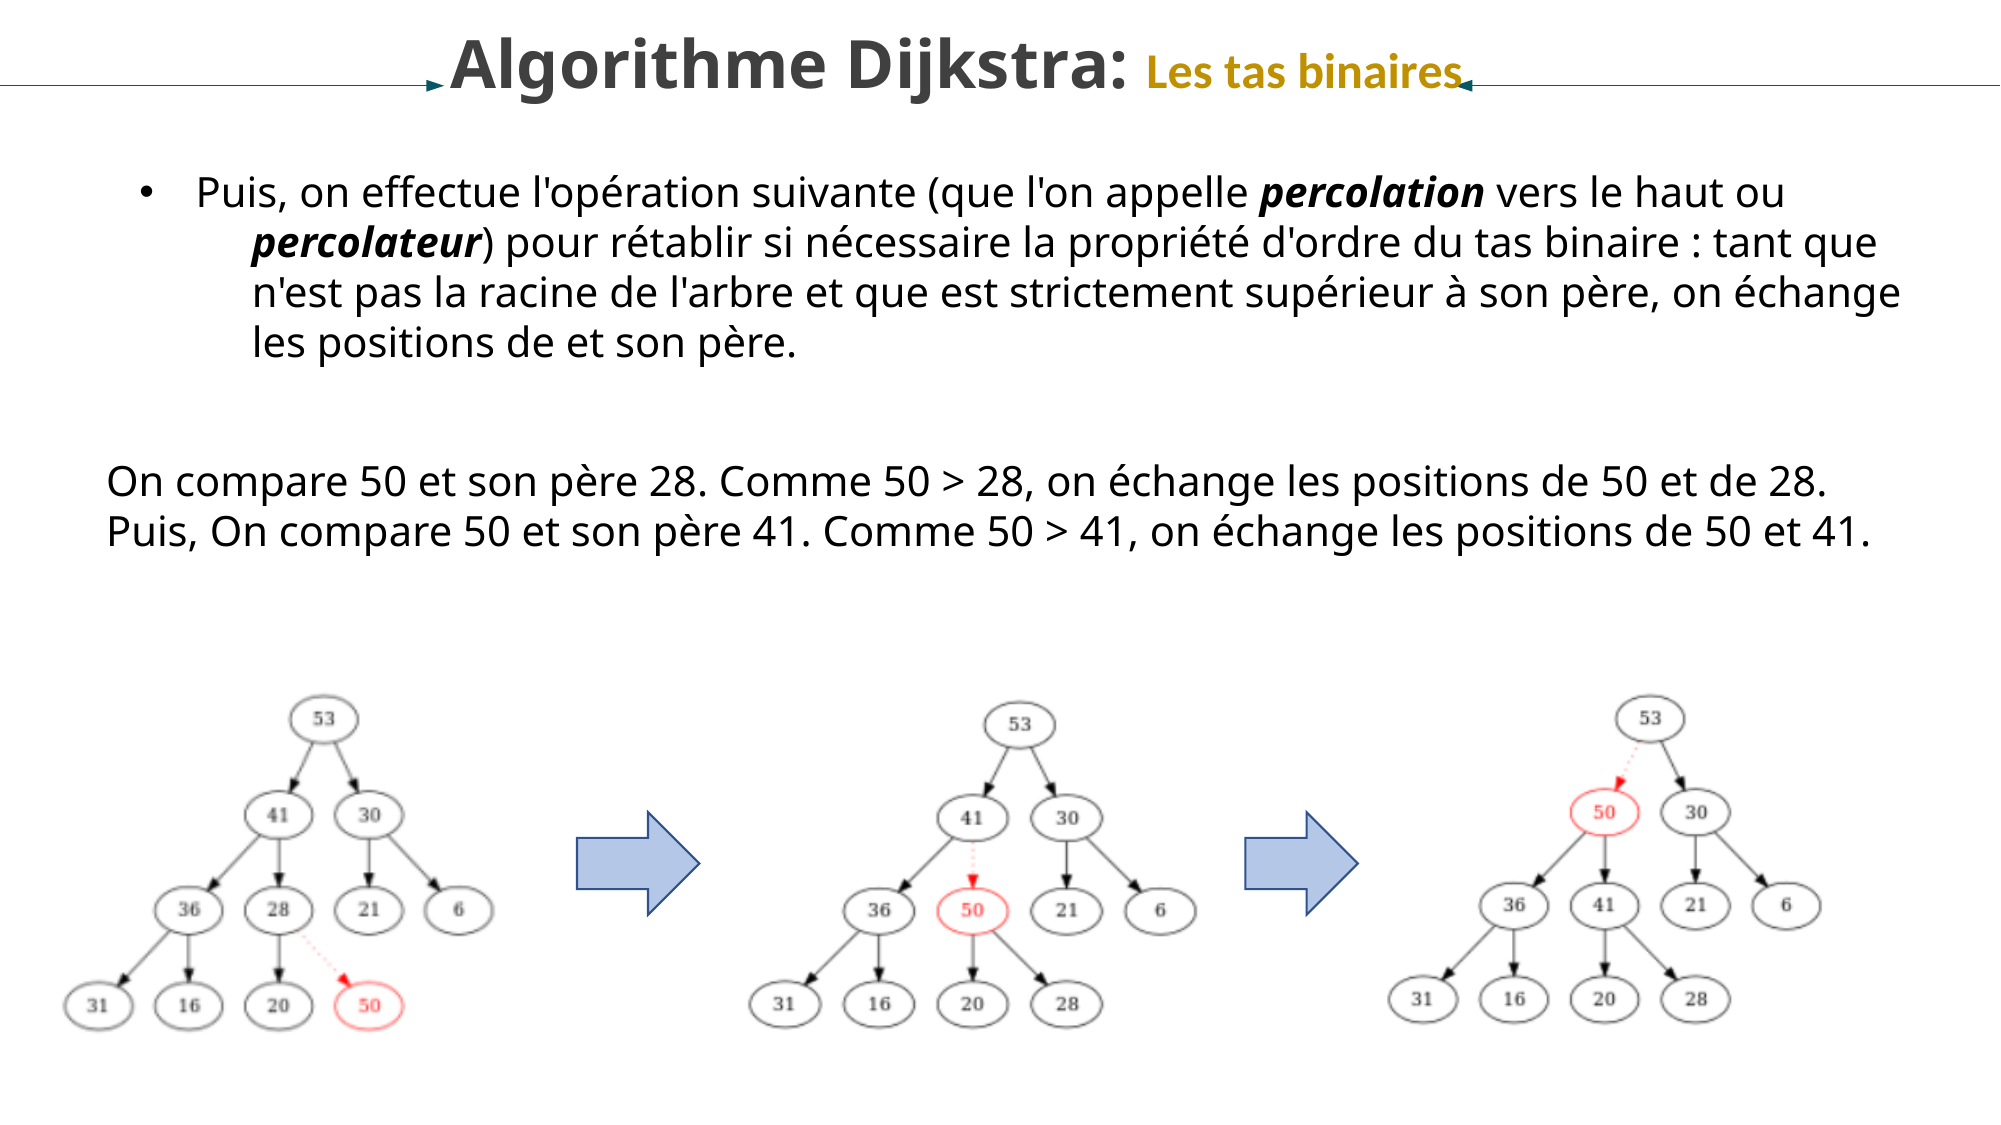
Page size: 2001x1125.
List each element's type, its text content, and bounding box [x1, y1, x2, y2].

picture [733, 696, 1212, 1055]
text_box Algorithme Dijkstra: Les tas binaires [0, 31, 1926, 104]
text_box [1245, 812, 1358, 915]
text_box Puis, on effectue l'opération suivante (que l'on appelle percolation vers le haut ou percolateur) pour rétablir si nécessaire la propriété d'ordre du tas binaire : tant que n'est pas la racine de l'arbre et que est strictement supérieur à son père, on échange les positions de et son père. [124, 158, 1943, 326]
text_box [576, 812, 700, 915]
picture [49, 684, 528, 1043]
picture [1373, 684, 1852, 1043]
text_box On compare 50 et son père 28. Comme 50 > 28, on échange les positions de 50 et de 28. Puis, On compare 50 et son père 41. Comme 50 > 41, on échange les positions de 50 et 41. [91, 446, 1909, 564]
